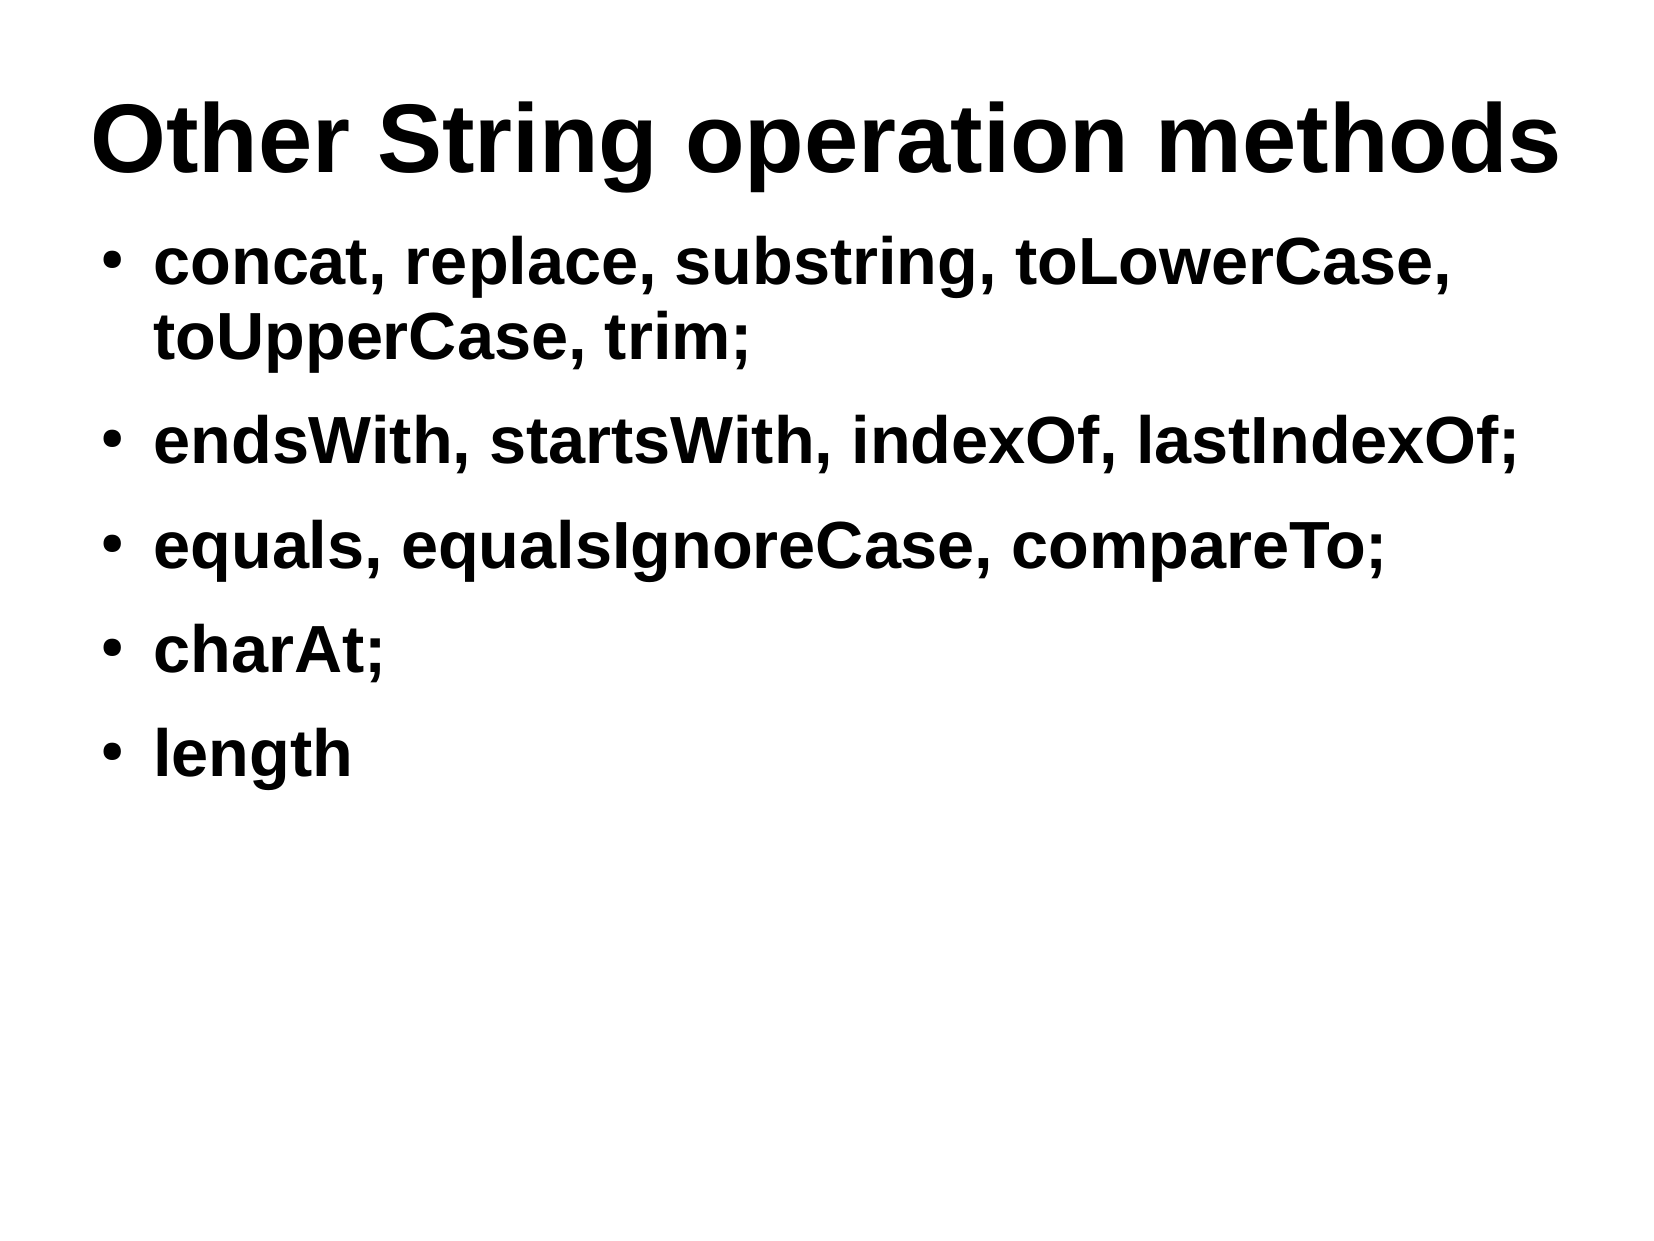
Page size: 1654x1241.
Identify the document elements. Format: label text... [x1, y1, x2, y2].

title Other String operation methods [82, 84, 1571, 194]
list concat, replace, substring, toLowerCase, toUpperCase, trim; endsWith, startsWith, indexOf, lastIndexOf; equals, equalsIgnoreCase, compareTo; charAt; length [82, 224, 1538, 1158]
